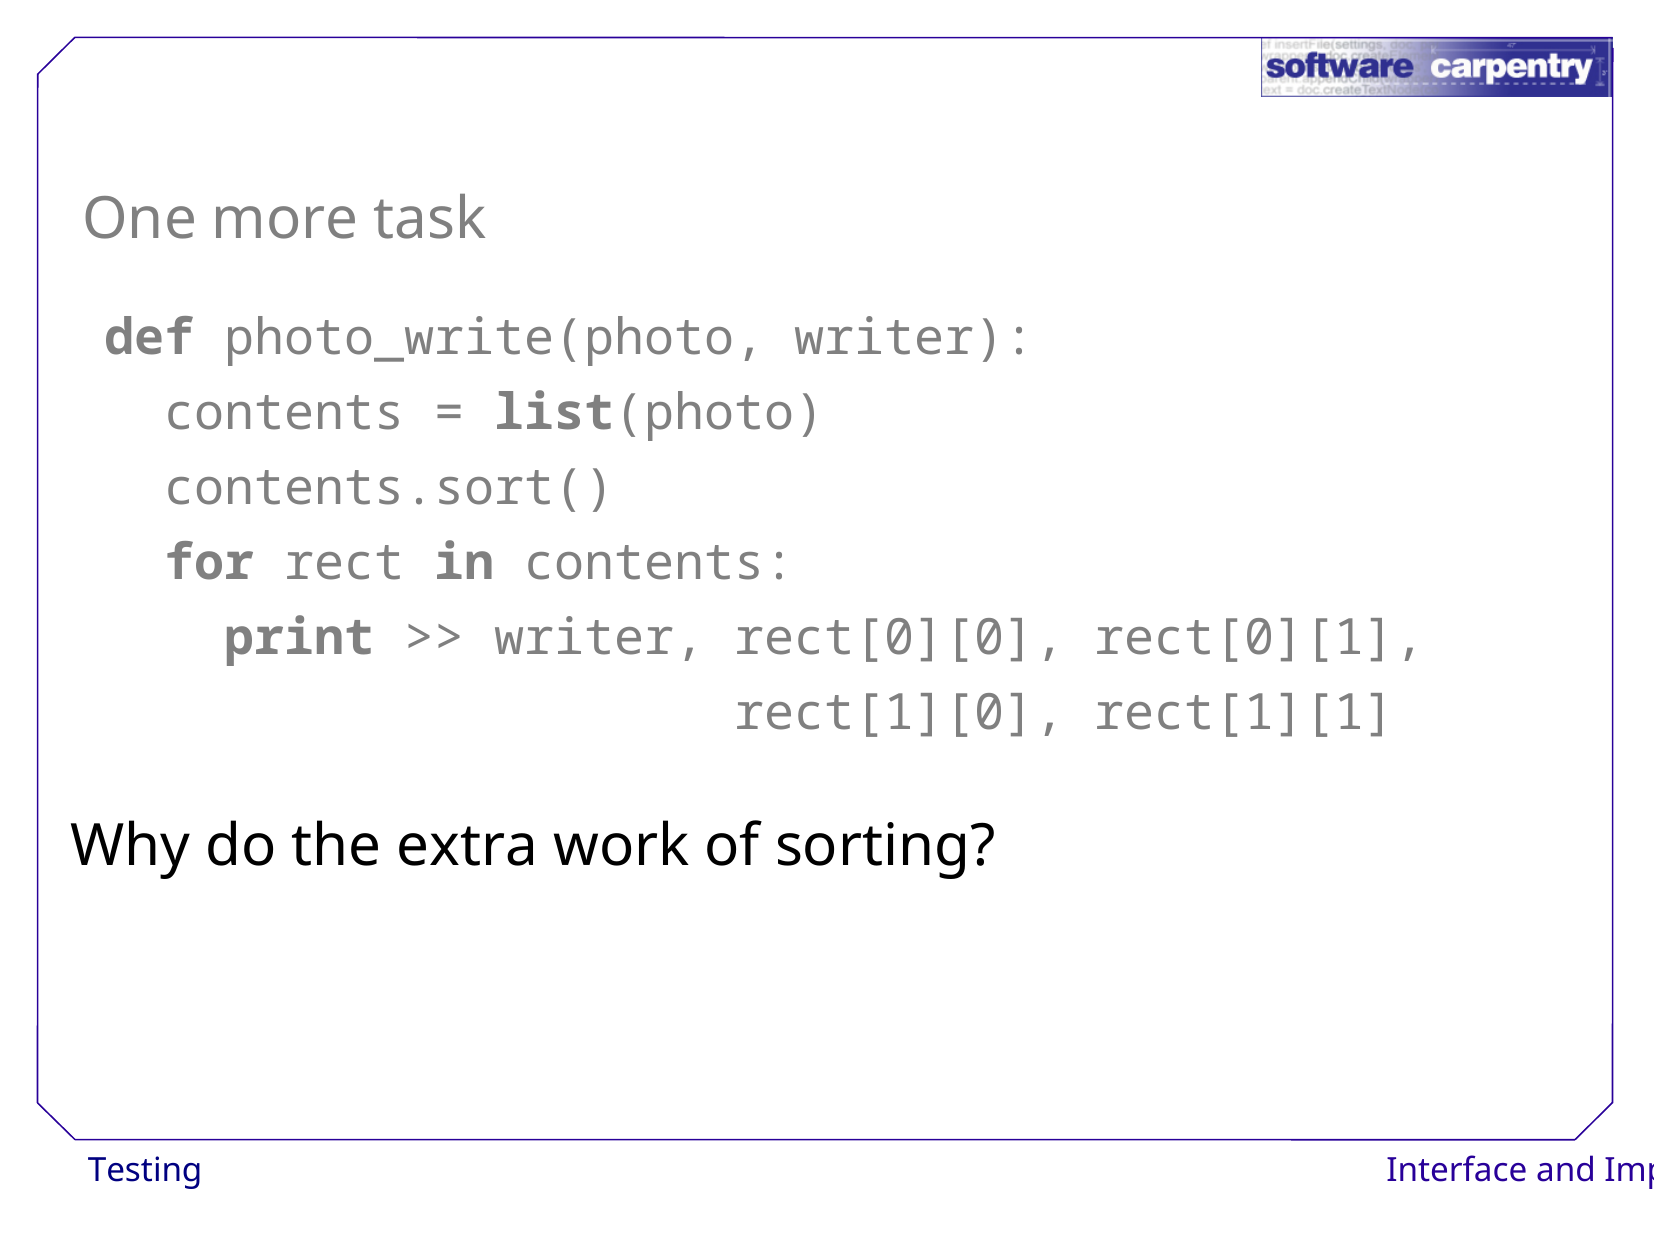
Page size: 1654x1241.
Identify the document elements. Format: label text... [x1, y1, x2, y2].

text_box def photo_write(photo, writer): contents = list(photo) contents.sort() for rect in contents: print >> writer, rect[0][0], rect[0][1], rect[1][0], rect[1][1] [89, 282, 1440, 762]
text_box One more task [67, 138, 652, 259]
picture [1261, 39, 1613, 97]
text_box Why do the extra work of sorting? [55, 764, 1161, 885]
